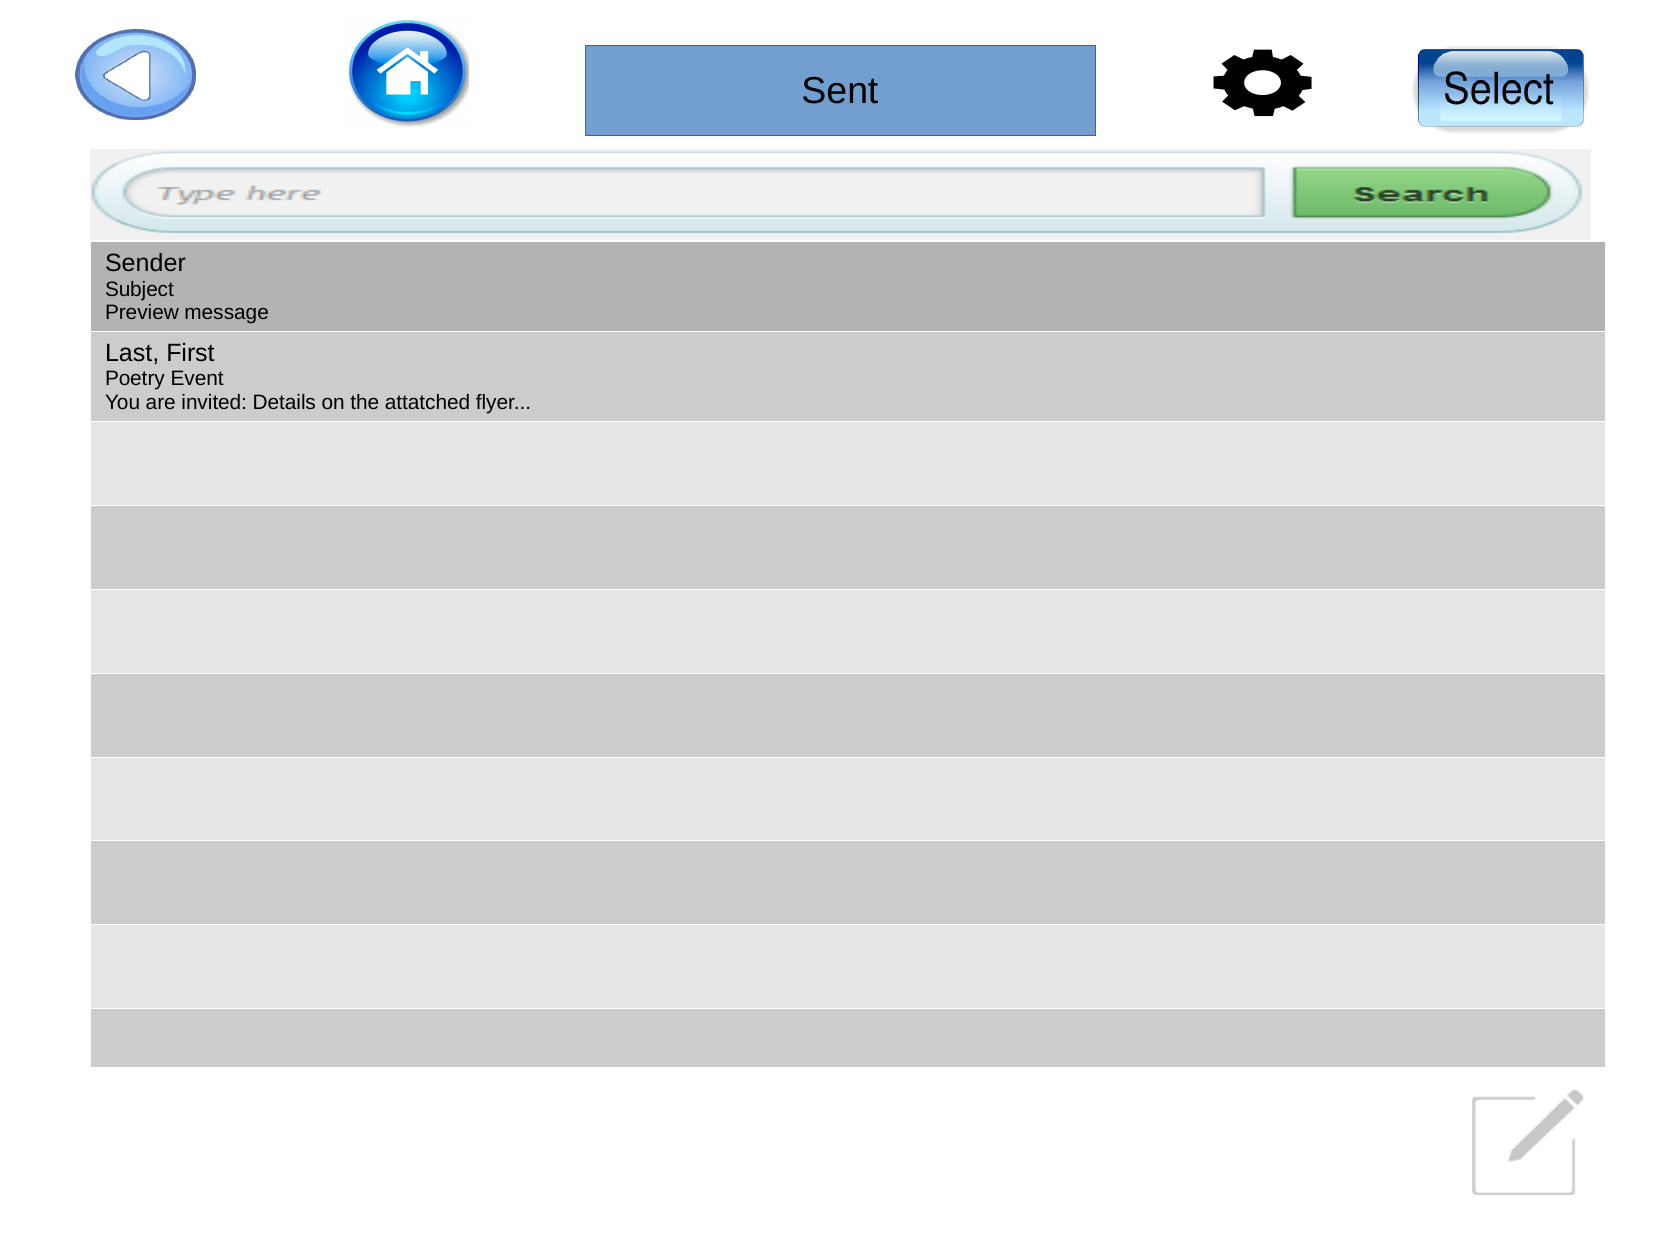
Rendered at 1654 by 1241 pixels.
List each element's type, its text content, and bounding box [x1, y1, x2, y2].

table_header Sender Subject Preview message [91, 242, 1605, 331]
table_cell [91, 925, 1605, 1008]
picture [345, 14, 469, 128]
table_cell [91, 841, 1605, 924]
picture [1425, 1079, 1636, 1201]
picture [75, 29, 196, 121]
table_cell [91, 758, 1605, 840]
table_cell Last, First Poetry Event You are invited: Details on the attatched flyer... [91, 332, 1605, 421]
table_cell [91, 1009, 1605, 1067]
picture [1410, 44, 1591, 136]
picture [90, 149, 1591, 241]
picture [1189, 29, 1336, 128]
table_cell [91, 506, 1605, 589]
table_cell [91, 590, 1605, 673]
table_cell [91, 422, 1605, 505]
text_box Sent [585, 45, 1096, 136]
table_cell [91, 674, 1605, 757]
